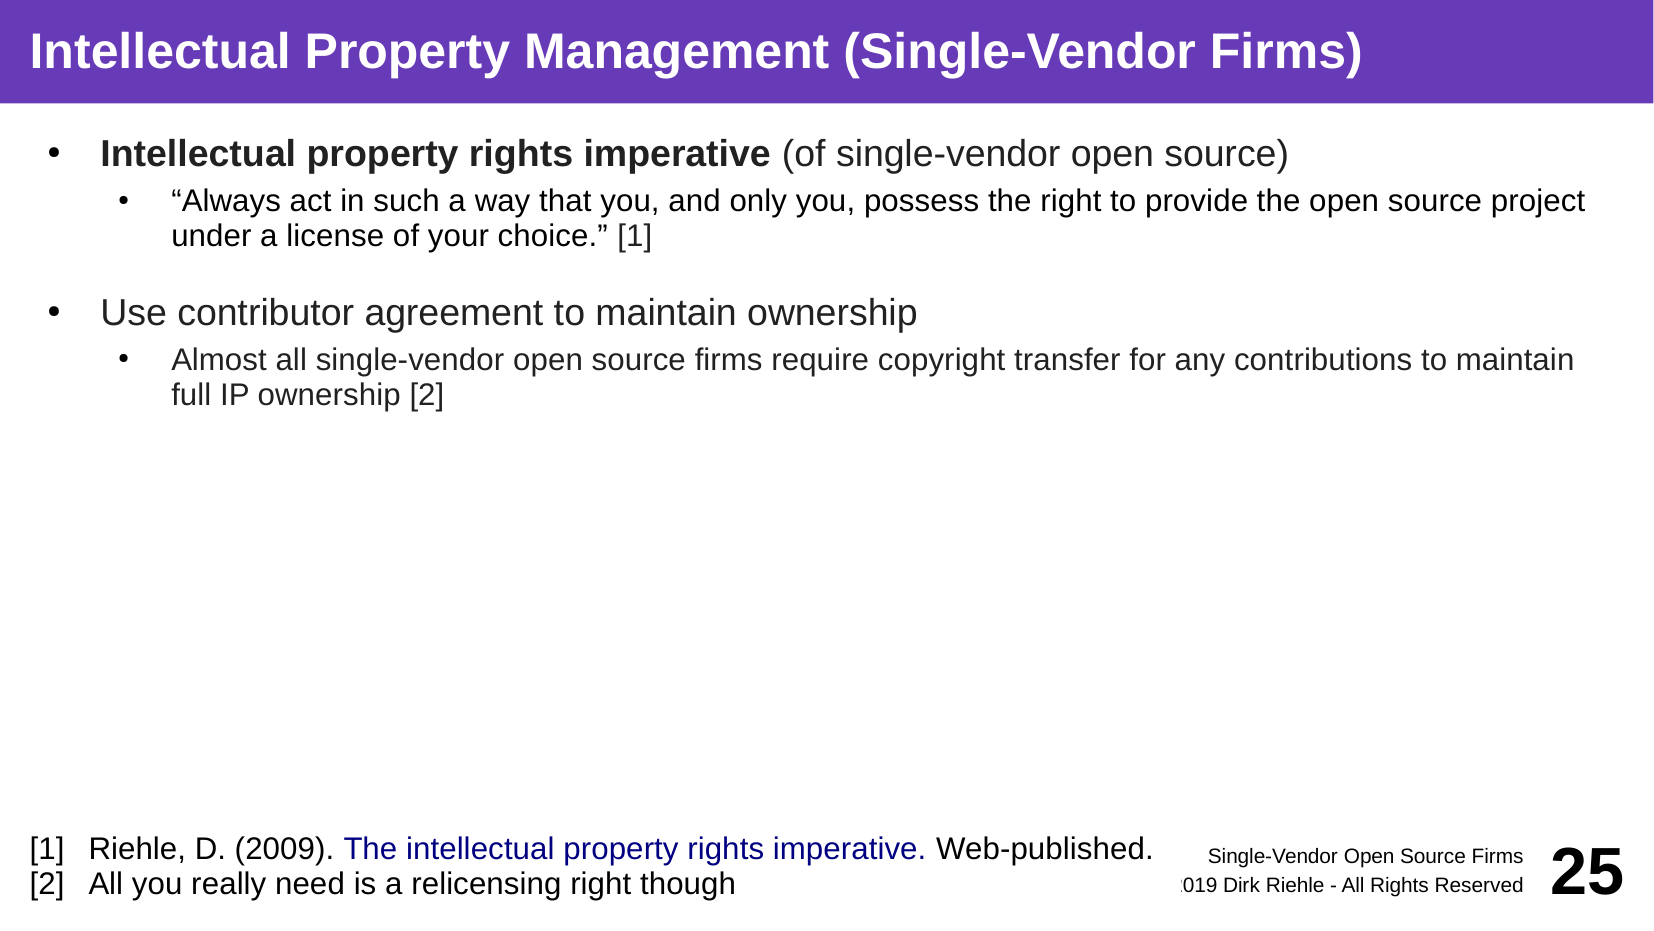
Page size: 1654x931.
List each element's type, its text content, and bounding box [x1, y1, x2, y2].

title Intellectual Property Management (Single-Vendor Firms) [0, 0, 1654, 104]
text_box [1] Riehle, D. (2009). The intellectual property rights imperative. Web-published. [2] All you really need is a relicensing right though [0, 812, 1182, 931]
list Intellectual property rights imperative (of single-vendor open source) “Always act in such a way that you, and only you, possess the right to provide the open source project under a license of your choice.” [1] Use contributor agreement to maintain ownership Almost all single-vendor open source firms require copyright transfer for any contributions to maintain full IP ownership [2] [29, 132, 1625, 813]
